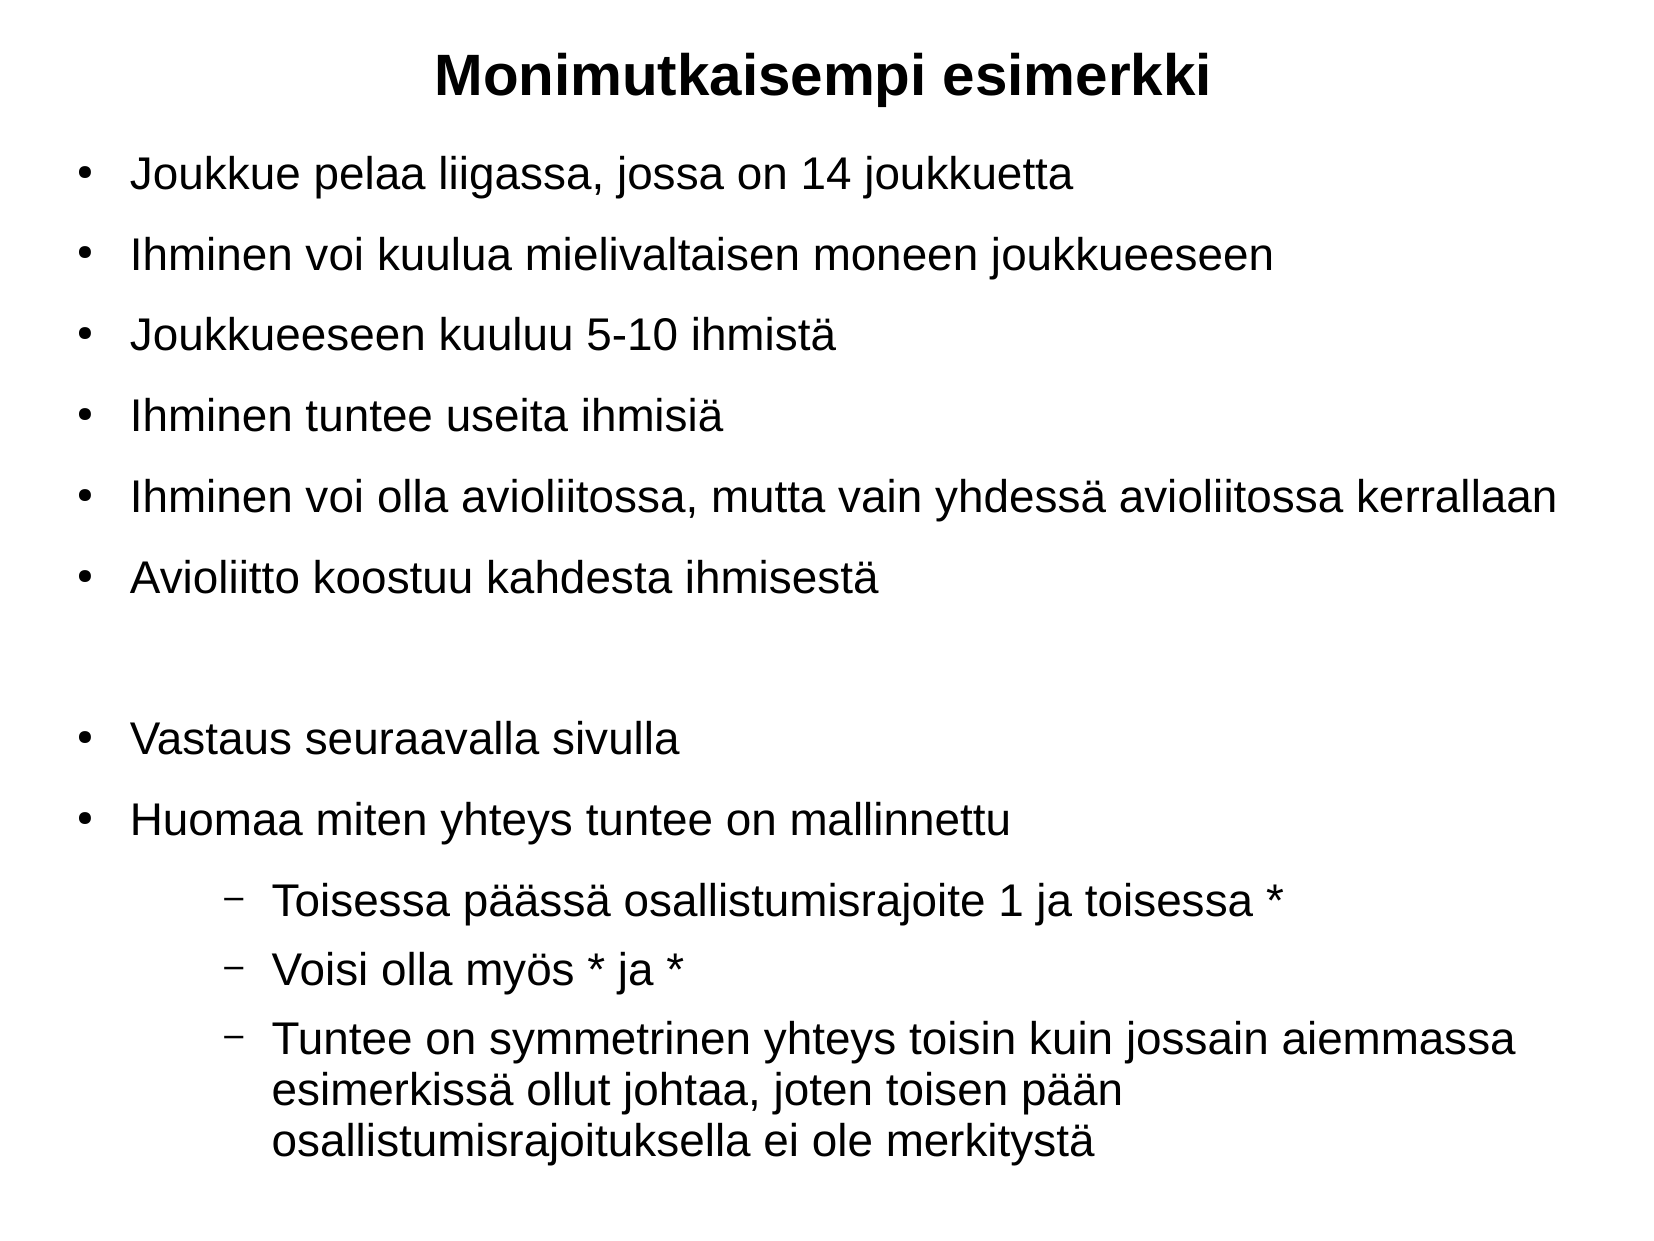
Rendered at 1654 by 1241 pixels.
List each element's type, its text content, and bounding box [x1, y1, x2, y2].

list Joukkue pelaa liigassa, jossa on 14 joukkuetta Ihminen voi kuulua mielivaltaisen moneen joukkueeseen Joukkueeseen kuuluu 5-10 ihmistä Ihminen tuntee useita ihmisiä Ihminen voi olla avioliitossa, mutta vain yhdessä avioliitossa kerrallaan Avioliitto koostuu kahdesta ihmisestä Vastaus seuraavalla sivulla Huomaa miten yhteys tuntee on mallinnettu Toisessa päässä osallistumisrajoite 1 ja toisessa * Voisi olla myös * ja * Tuntee on symmetrinen yhteys toisin kuin jossain aiemmassa esimerkissä ollut johtaa, joten toisen pään osallistumisrajoituksella ei ole merkitystä [59, 147, 1595, 1241]
title Monimutkaisempi esimerkki [82, 29, 1565, 121]
